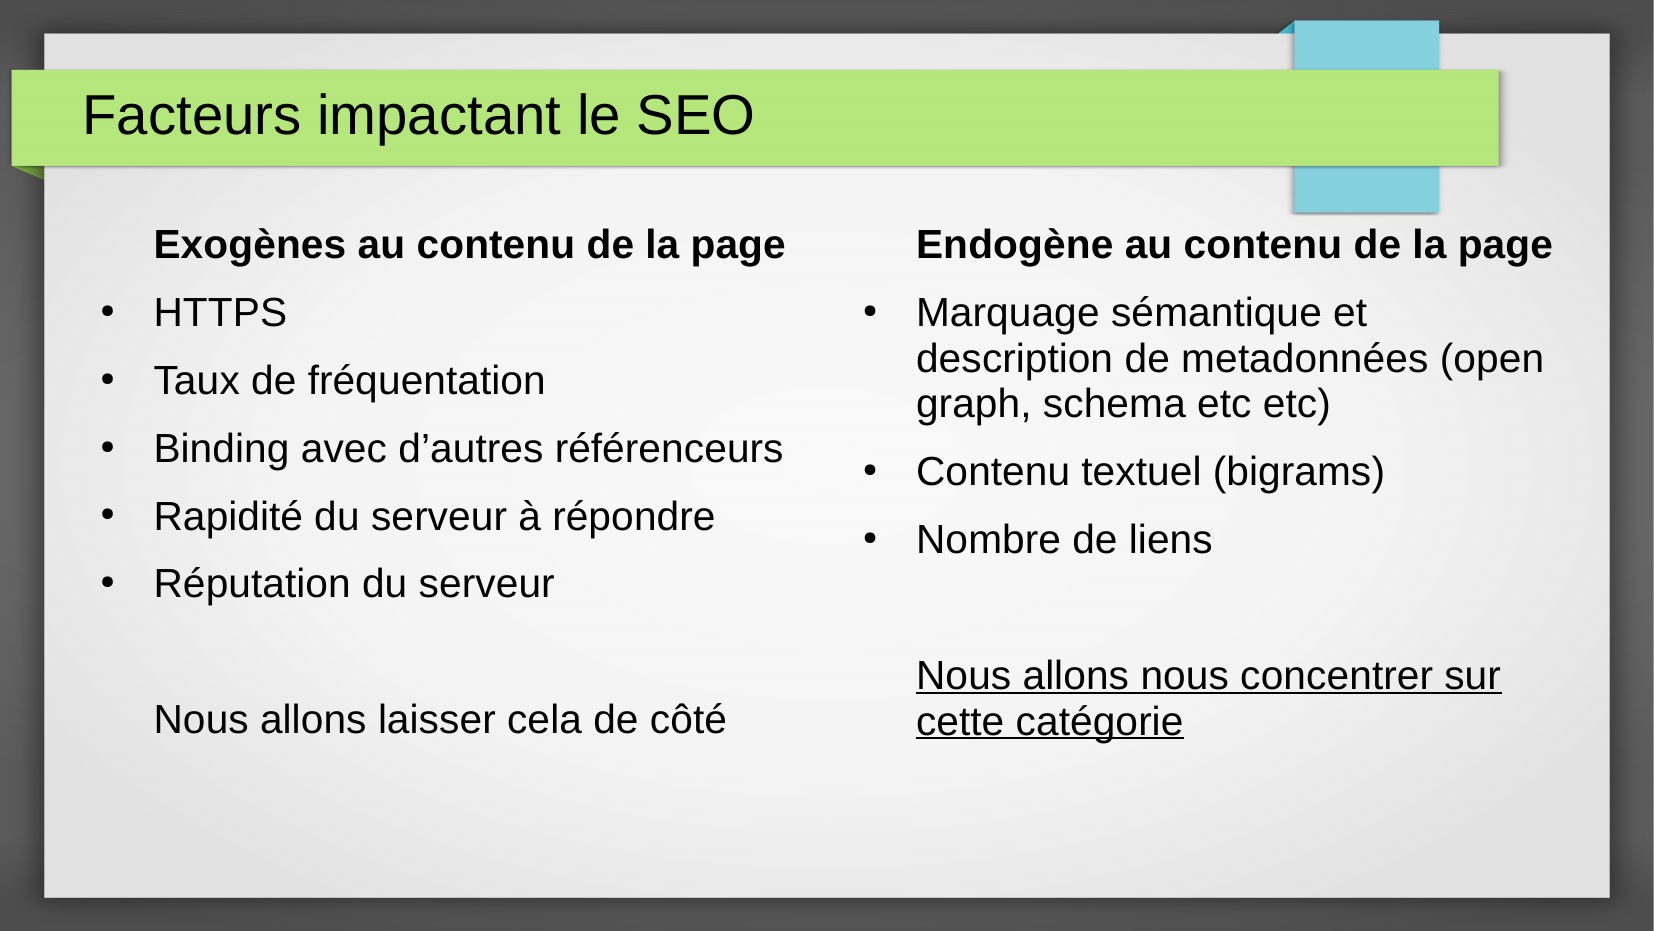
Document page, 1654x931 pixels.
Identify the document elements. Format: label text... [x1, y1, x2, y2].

list Endogène au contenu de la page Marquage sémantique et description de metadonnées (open graph, schema etc etc) Contenu textuel (bigrams) Nombre de liens Nous allons nous concentrer sur cette catégorie [845, 221, 1572, 761]
picture [0, 0, 1654, 931]
title Facteurs impactant le SEO [82, 70, 1264, 160]
list Exogènes au contenu de la page HTTPS Taux de fréquentation Binding avec d’autres référenceurs Rapidité du serveur à répondre Réputation du serveur Nous allons laisser cela de côté [82, 221, 809, 761]
